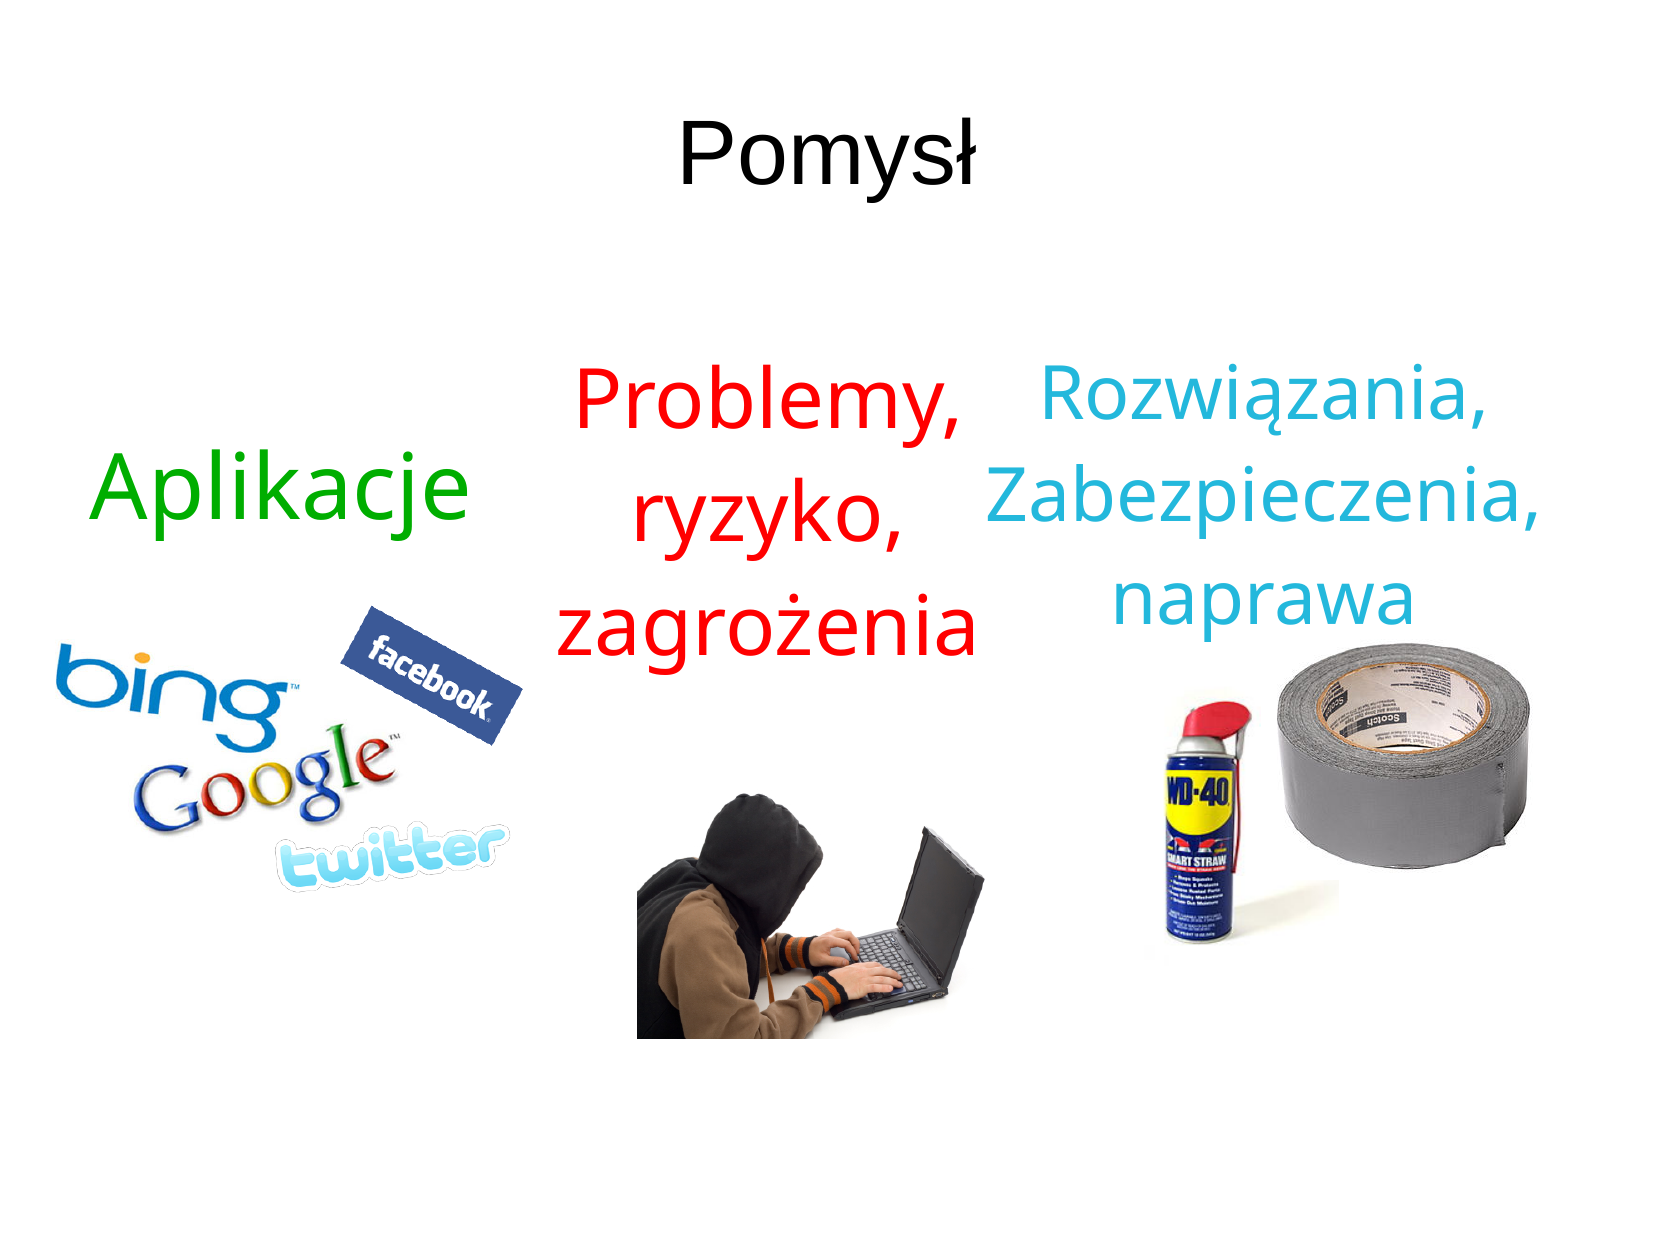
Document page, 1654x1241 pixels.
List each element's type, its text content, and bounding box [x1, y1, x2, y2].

text_box Problemy, ryzyko, zagrożenia [540, 332, 1135, 653]
text_box Aplikacje [75, 414, 525, 565]
title Pomysł [82, 49, 1571, 257]
picture [637, 789, 1013, 1039]
picture [32, 601, 530, 905]
text_box Rozwiązania, Zabezpieczenia, naprawa [1135, 332, 1605, 623]
picture [1065, 631, 1544, 968]
